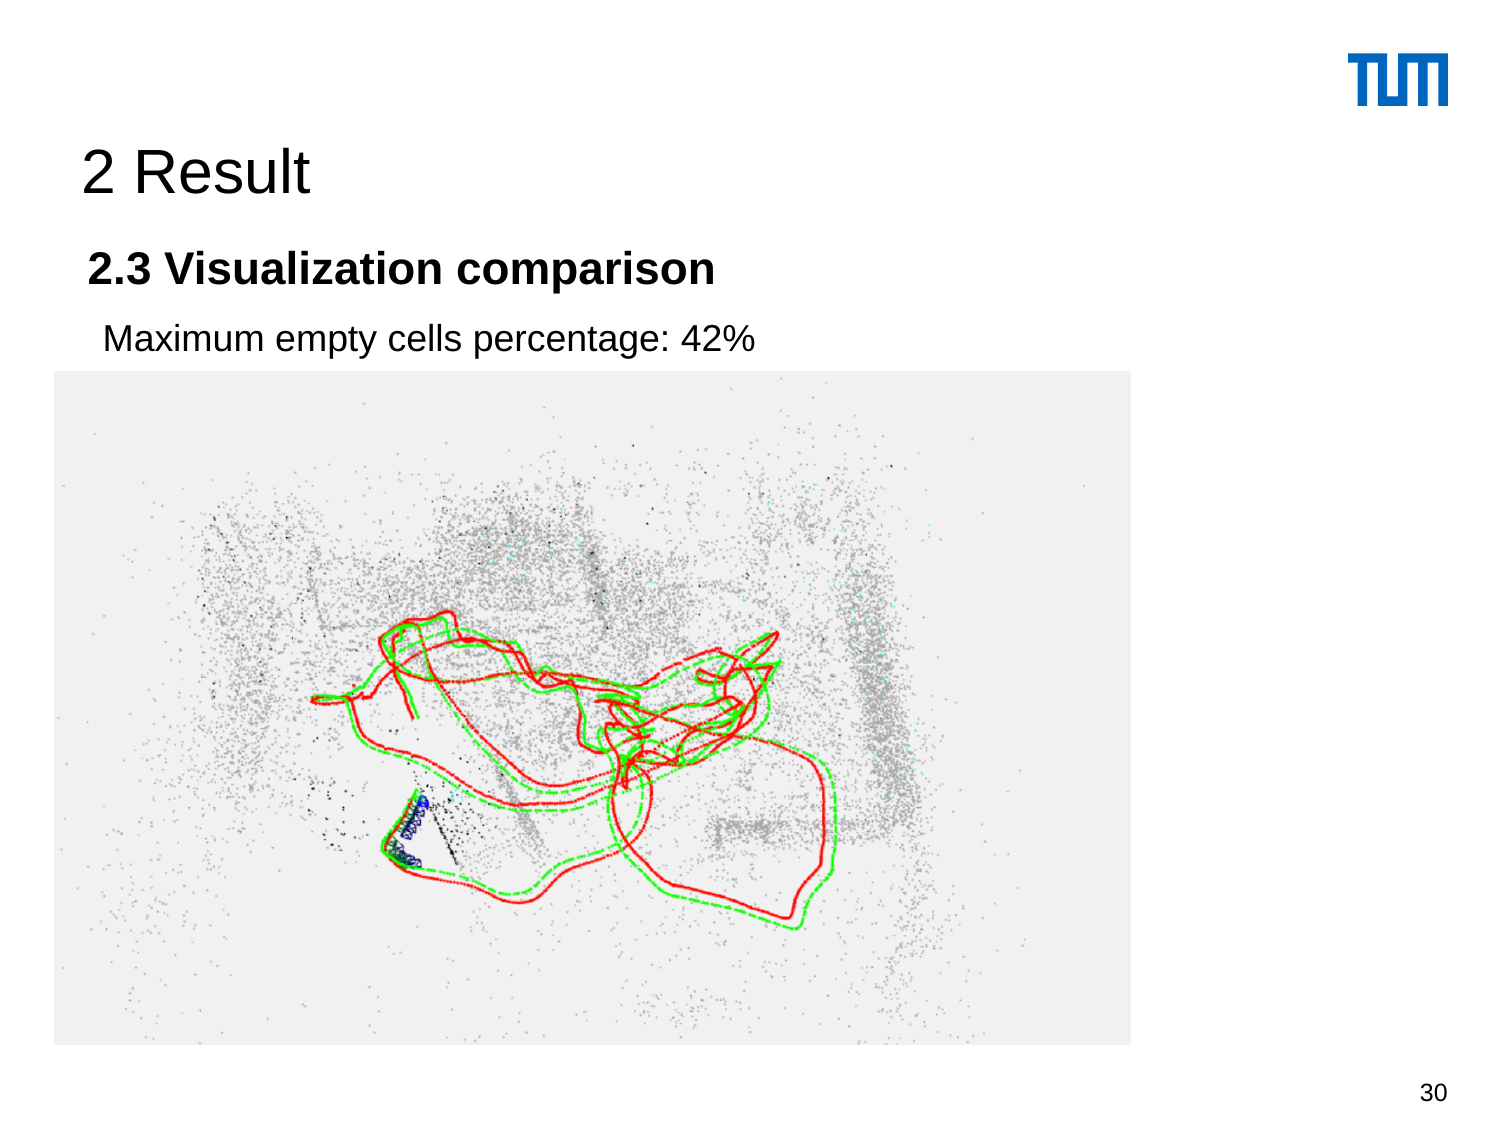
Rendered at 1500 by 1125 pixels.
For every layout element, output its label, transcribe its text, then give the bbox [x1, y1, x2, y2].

text_box Maximum empty cells percentage: 42% [87, 309, 870, 370]
picture [54, 371, 1131, 1046]
list 2.3 Visualization comparison [87, 231, 1416, 963]
title 2 Result [81, 139, 1110, 207]
slide_number <number> [1111, 1061, 1448, 1122]
